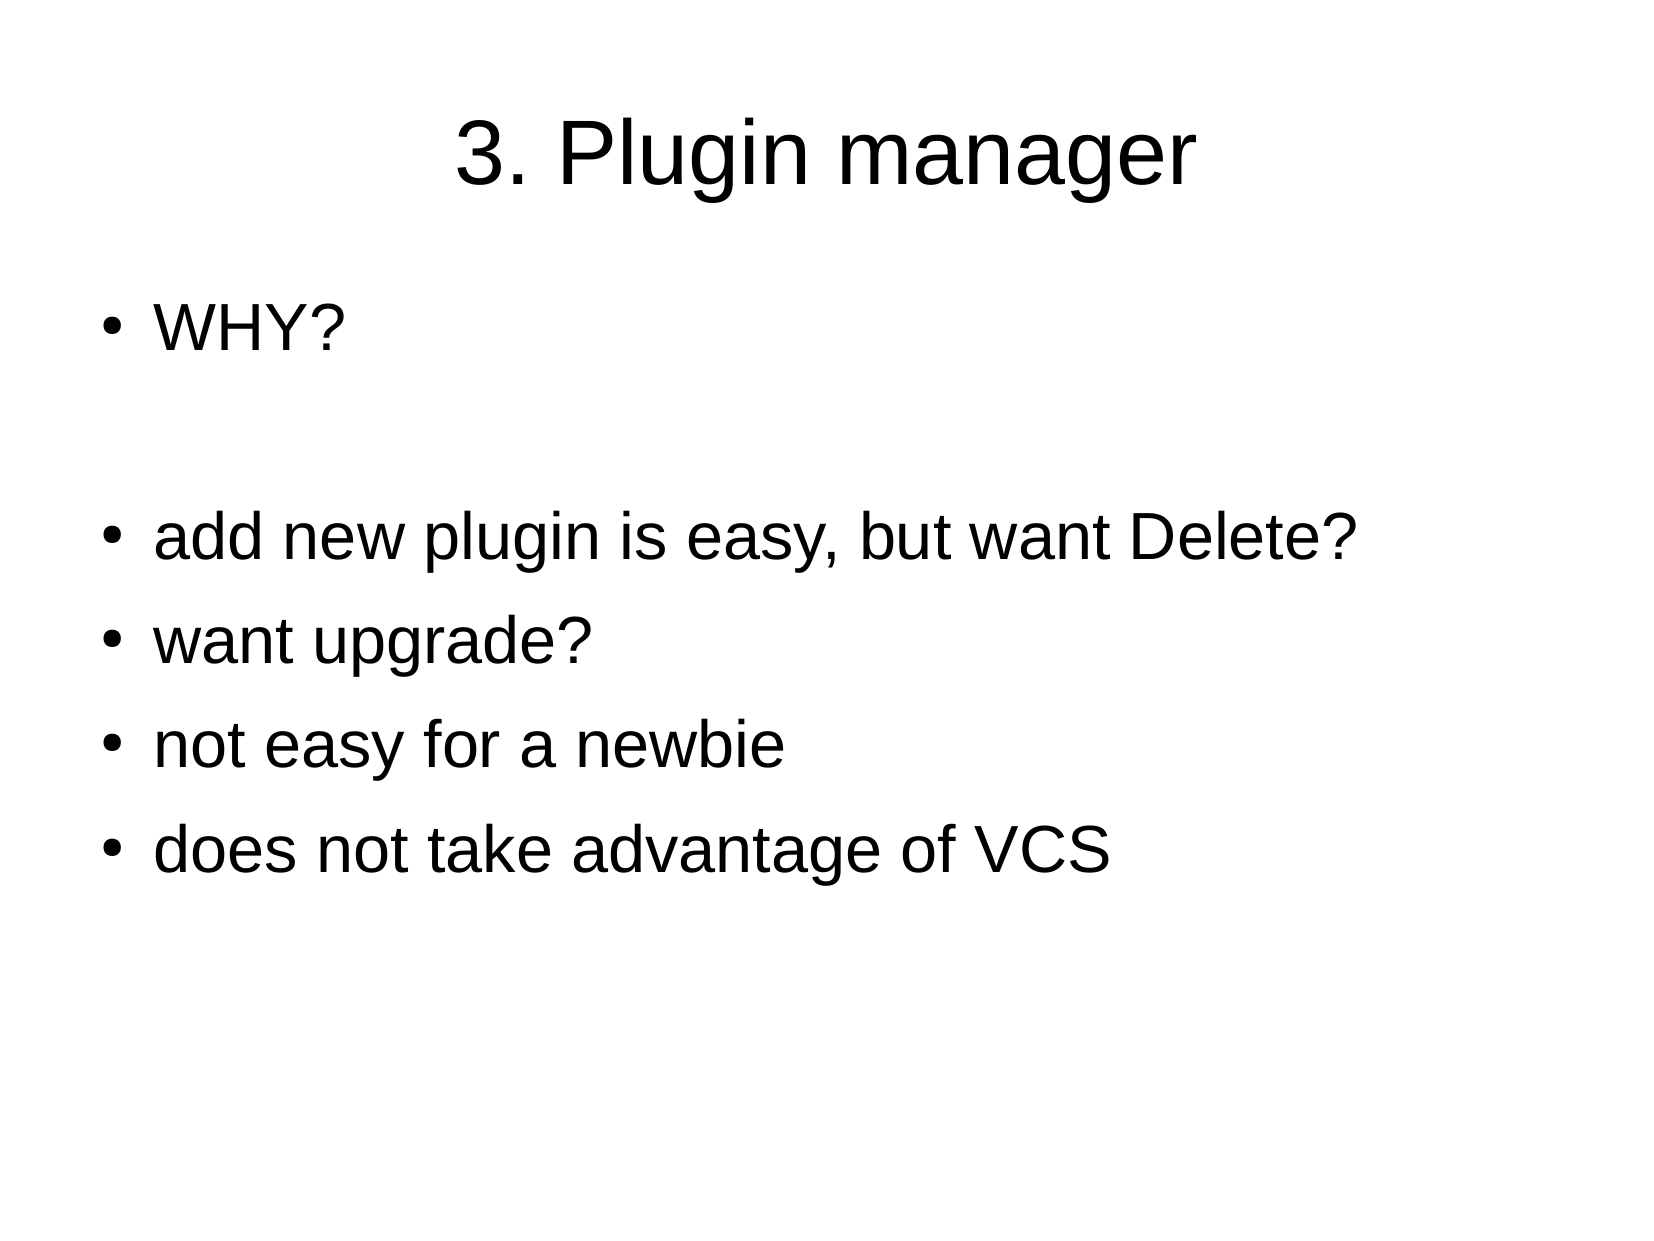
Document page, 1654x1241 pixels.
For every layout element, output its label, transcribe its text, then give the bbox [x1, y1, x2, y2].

title 3. Plugin manager [82, 49, 1571, 257]
list WHY? add new plugin is easy, but want Delete? want upgrade? not easy for a newbie does not take advantage of VCS [82, 290, 1571, 1010]
